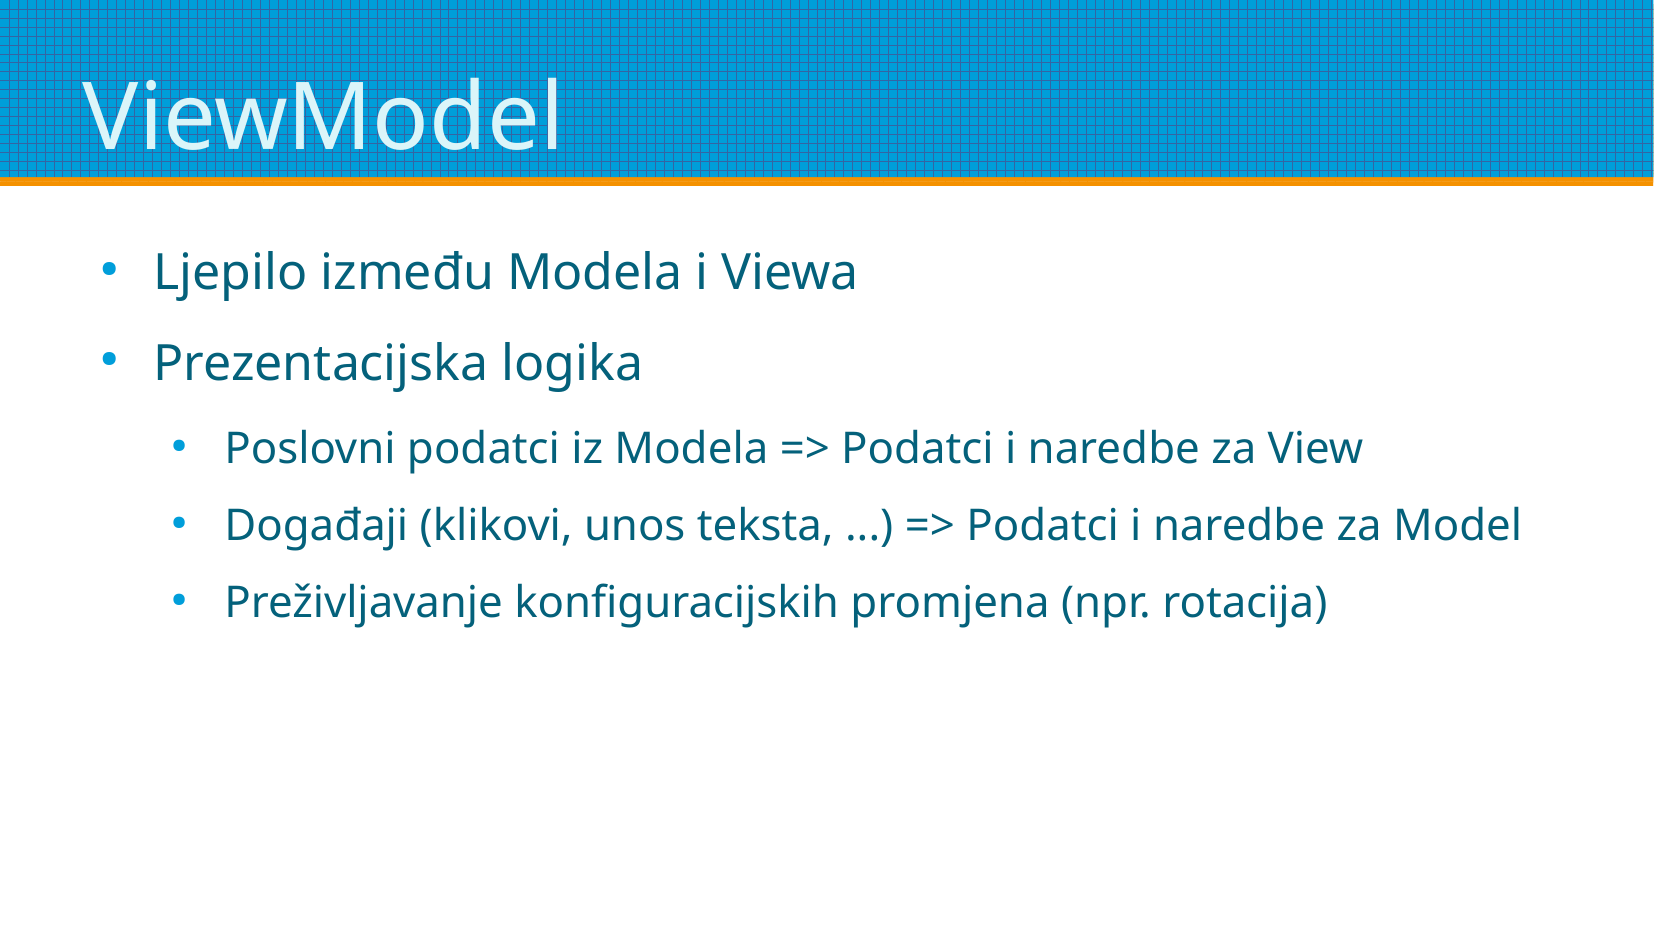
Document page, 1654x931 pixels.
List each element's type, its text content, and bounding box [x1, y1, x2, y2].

title ViewModel [82, 14, 1571, 178]
list Ljepilo između Modela i Viewa Prezentacijska logika Poslovni podatci iz Modela => Podatci i naredbe za View Događaji (klikovi, unos teksta, ...) => Podatci i naredbe za Model Preživljavanje konfiguracijskih promjena (npr. rotacija) [82, 236, 1571, 813]
